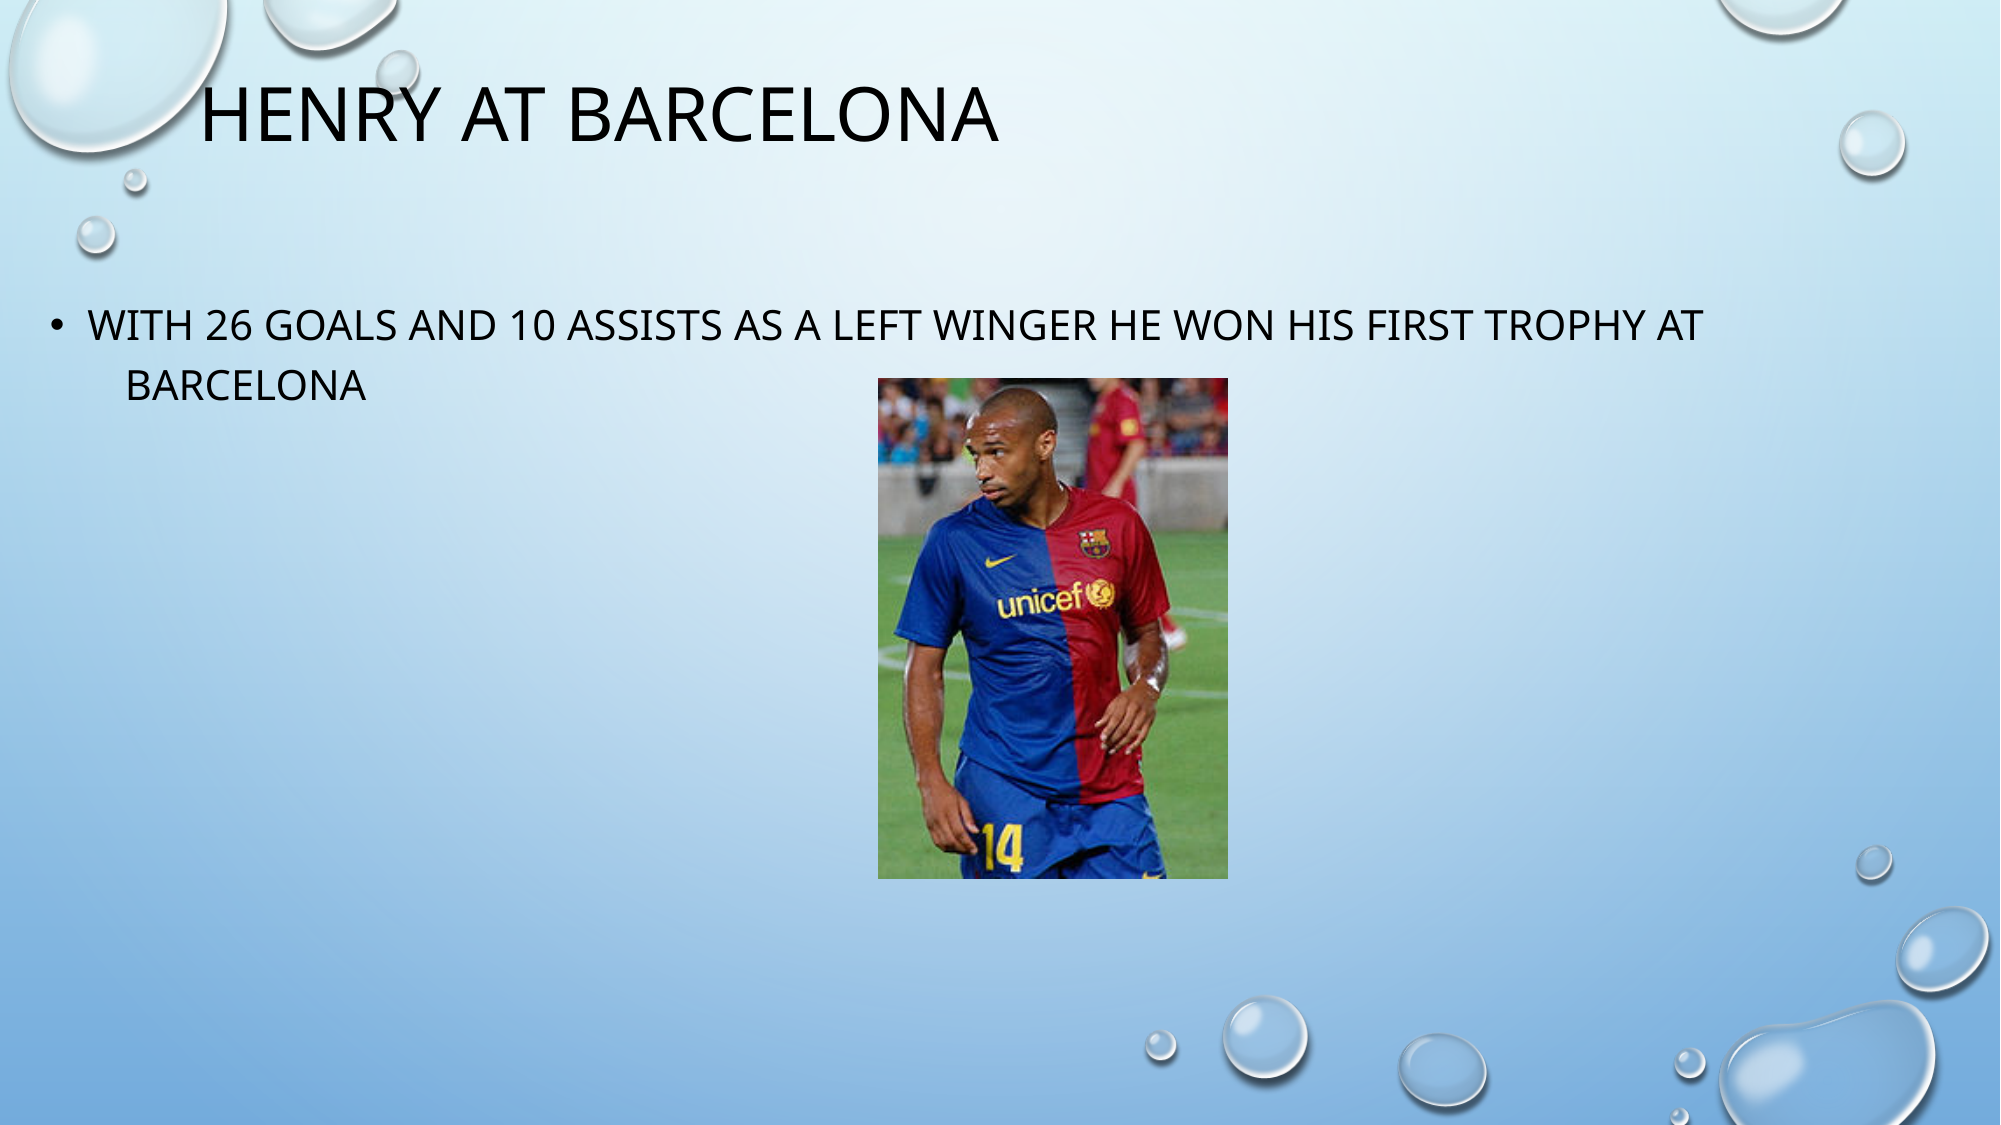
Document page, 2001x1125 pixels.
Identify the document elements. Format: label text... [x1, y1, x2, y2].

list With 26 goals and 10 assists as a left winger he won his first trophy at barcelona [34, 281, 1735, 844]
title Henry at barcelona [81, 20, 1117, 215]
picture [878, 378, 1228, 879]
